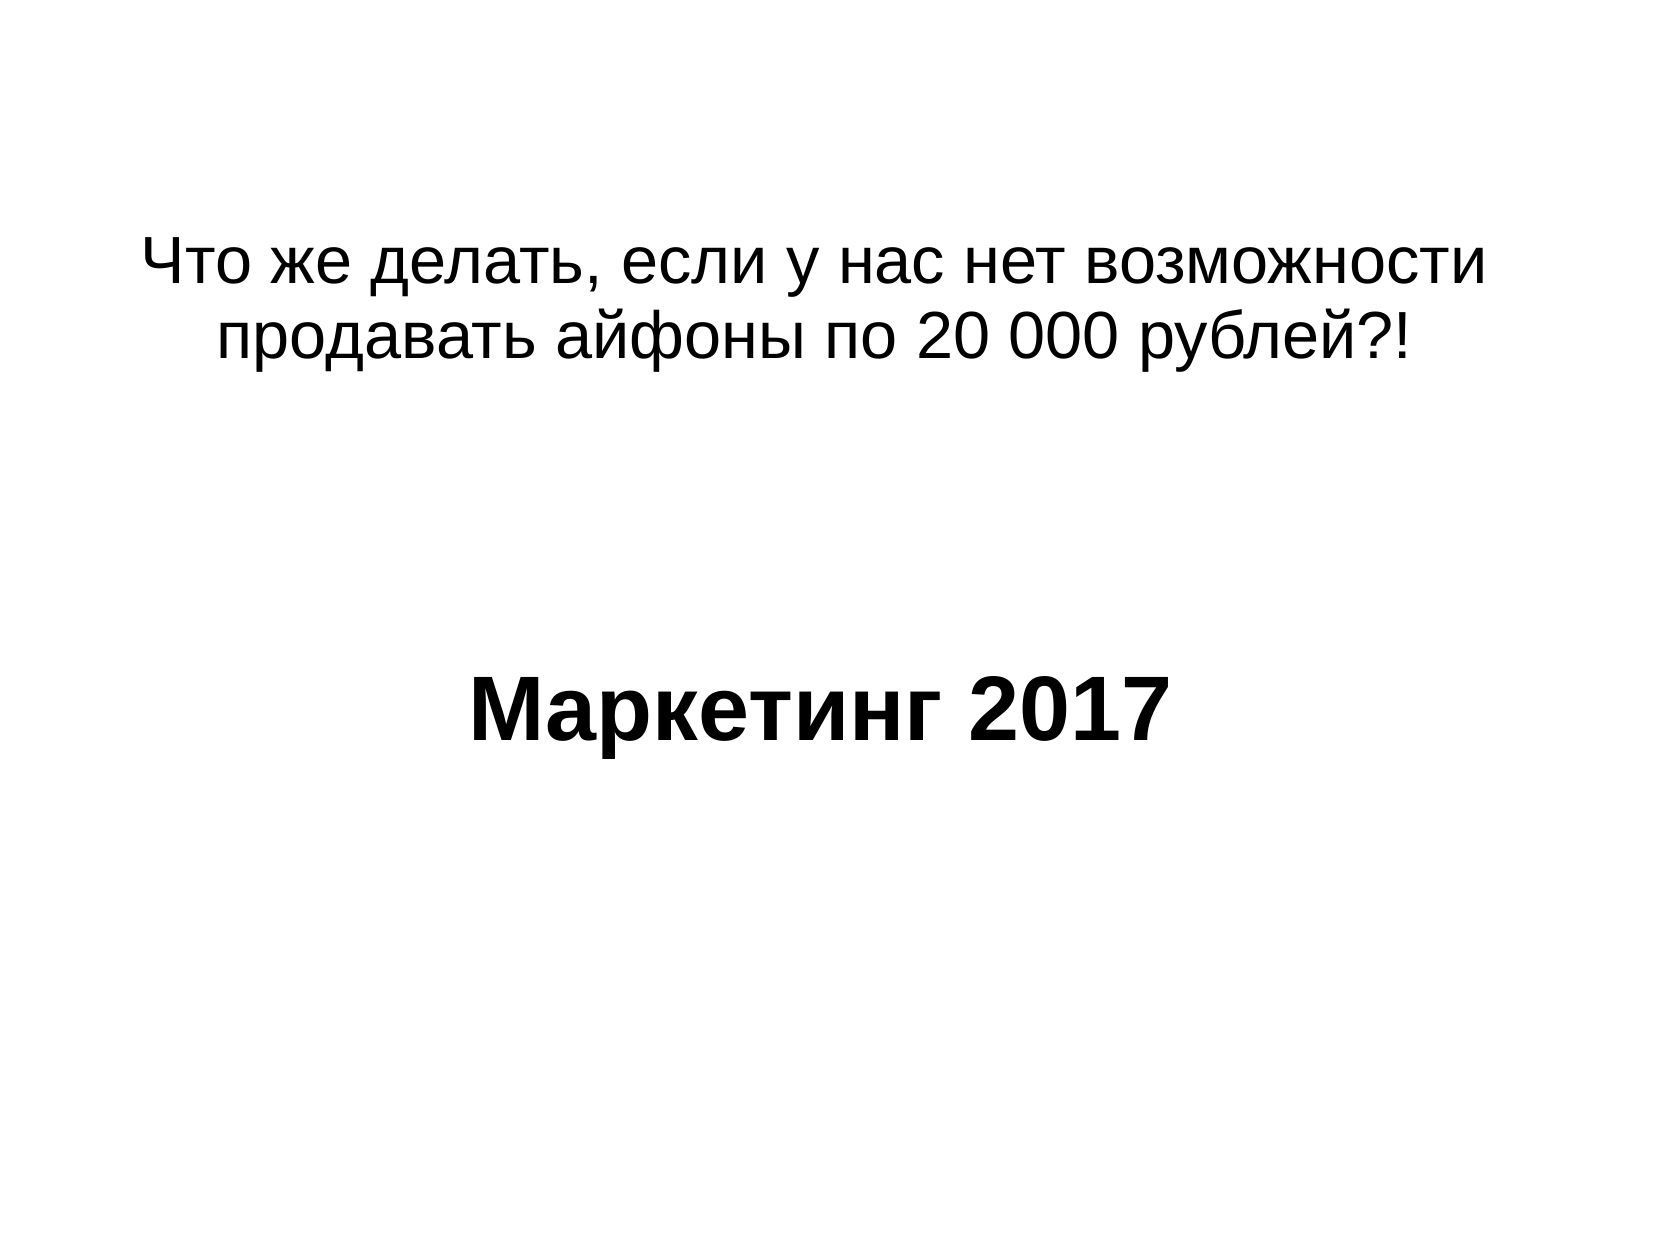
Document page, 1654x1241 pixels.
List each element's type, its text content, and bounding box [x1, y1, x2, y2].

text_box Маркетинг 2017 [283, 650, 1359, 768]
title Что же делать, если у нас нет возможности продавать айфоны по 20 000 рублей?! [70, 194, 1560, 402]
